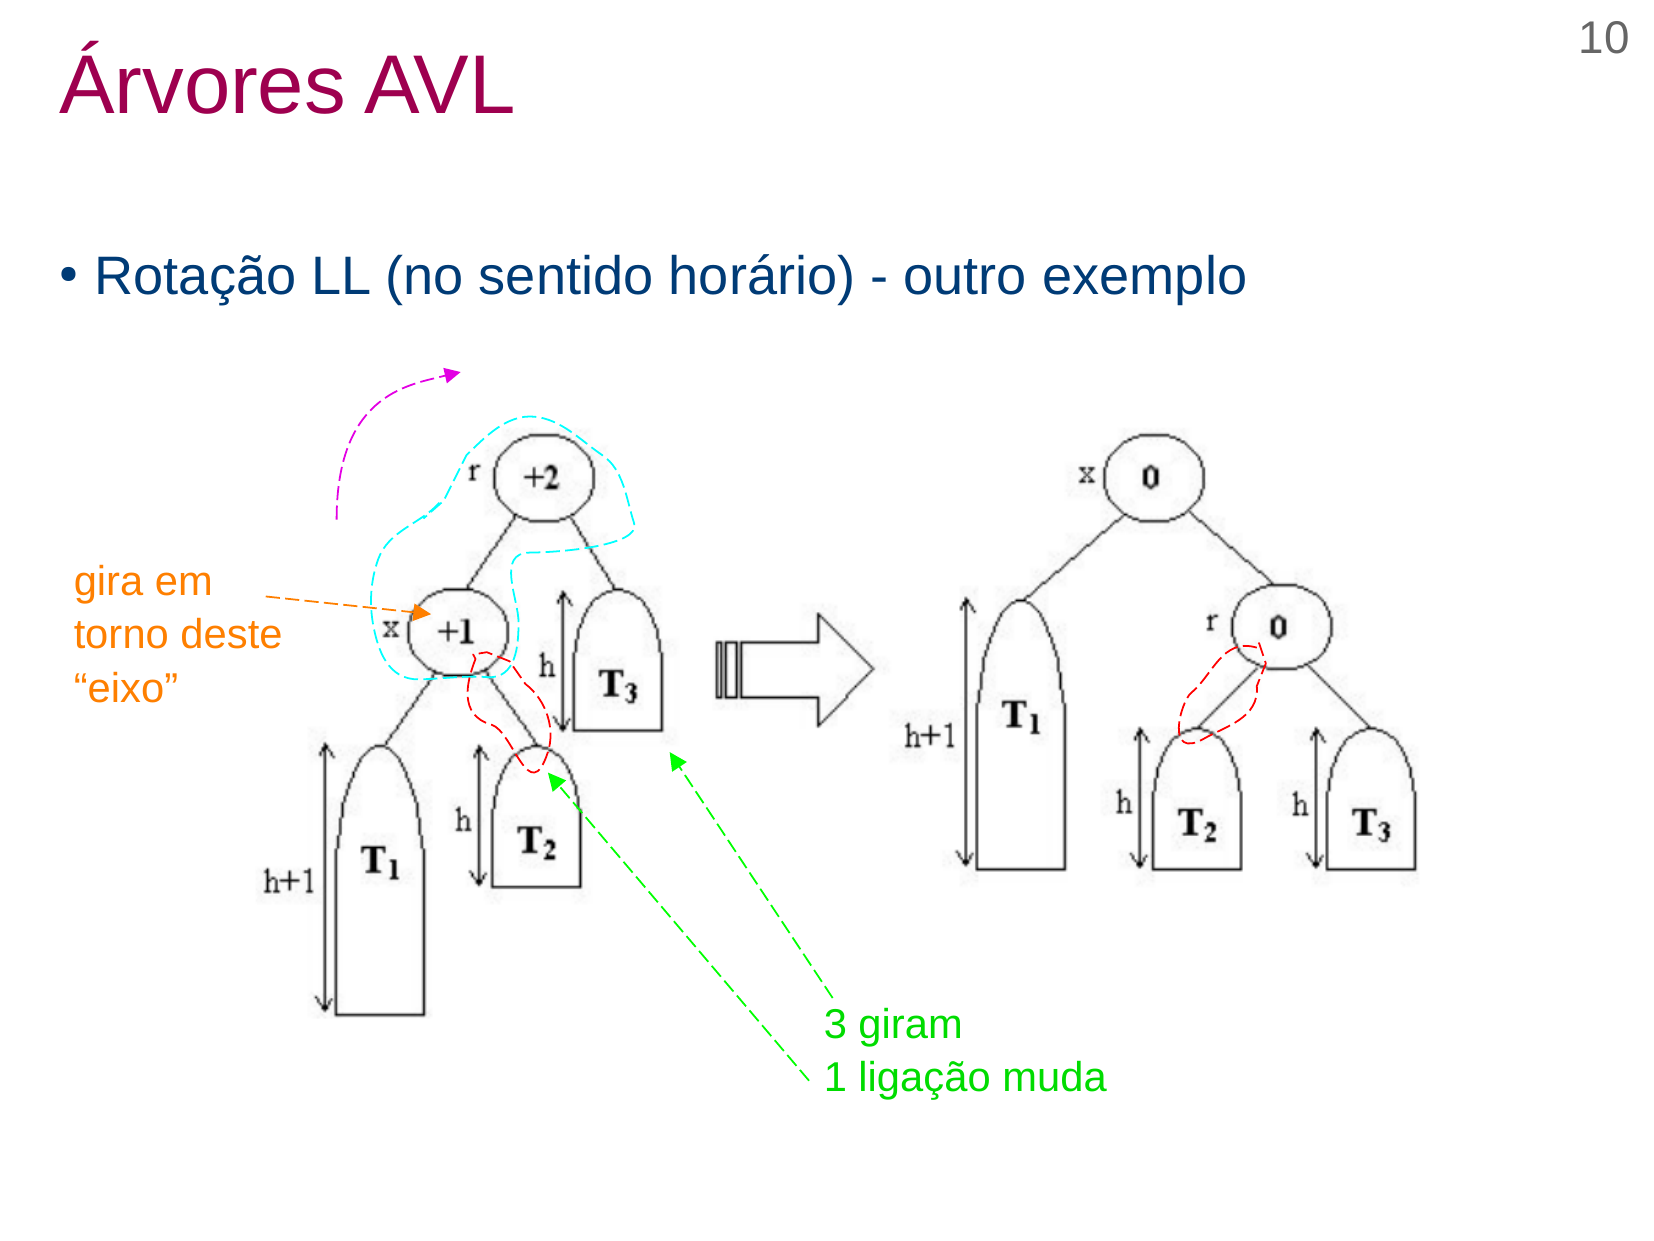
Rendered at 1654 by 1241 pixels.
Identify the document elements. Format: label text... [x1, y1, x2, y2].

picture [253, 425, 1429, 1022]
list Rotação LL (no sentido horário) - outro exemplo [59, 236, 1595, 1211]
text_box 3 giram 1 ligação muda [809, 986, 1122, 1108]
title Árvores AVL [59, 29, 1595, 148]
text_box gira em torno deste “eixo” [59, 543, 308, 719]
